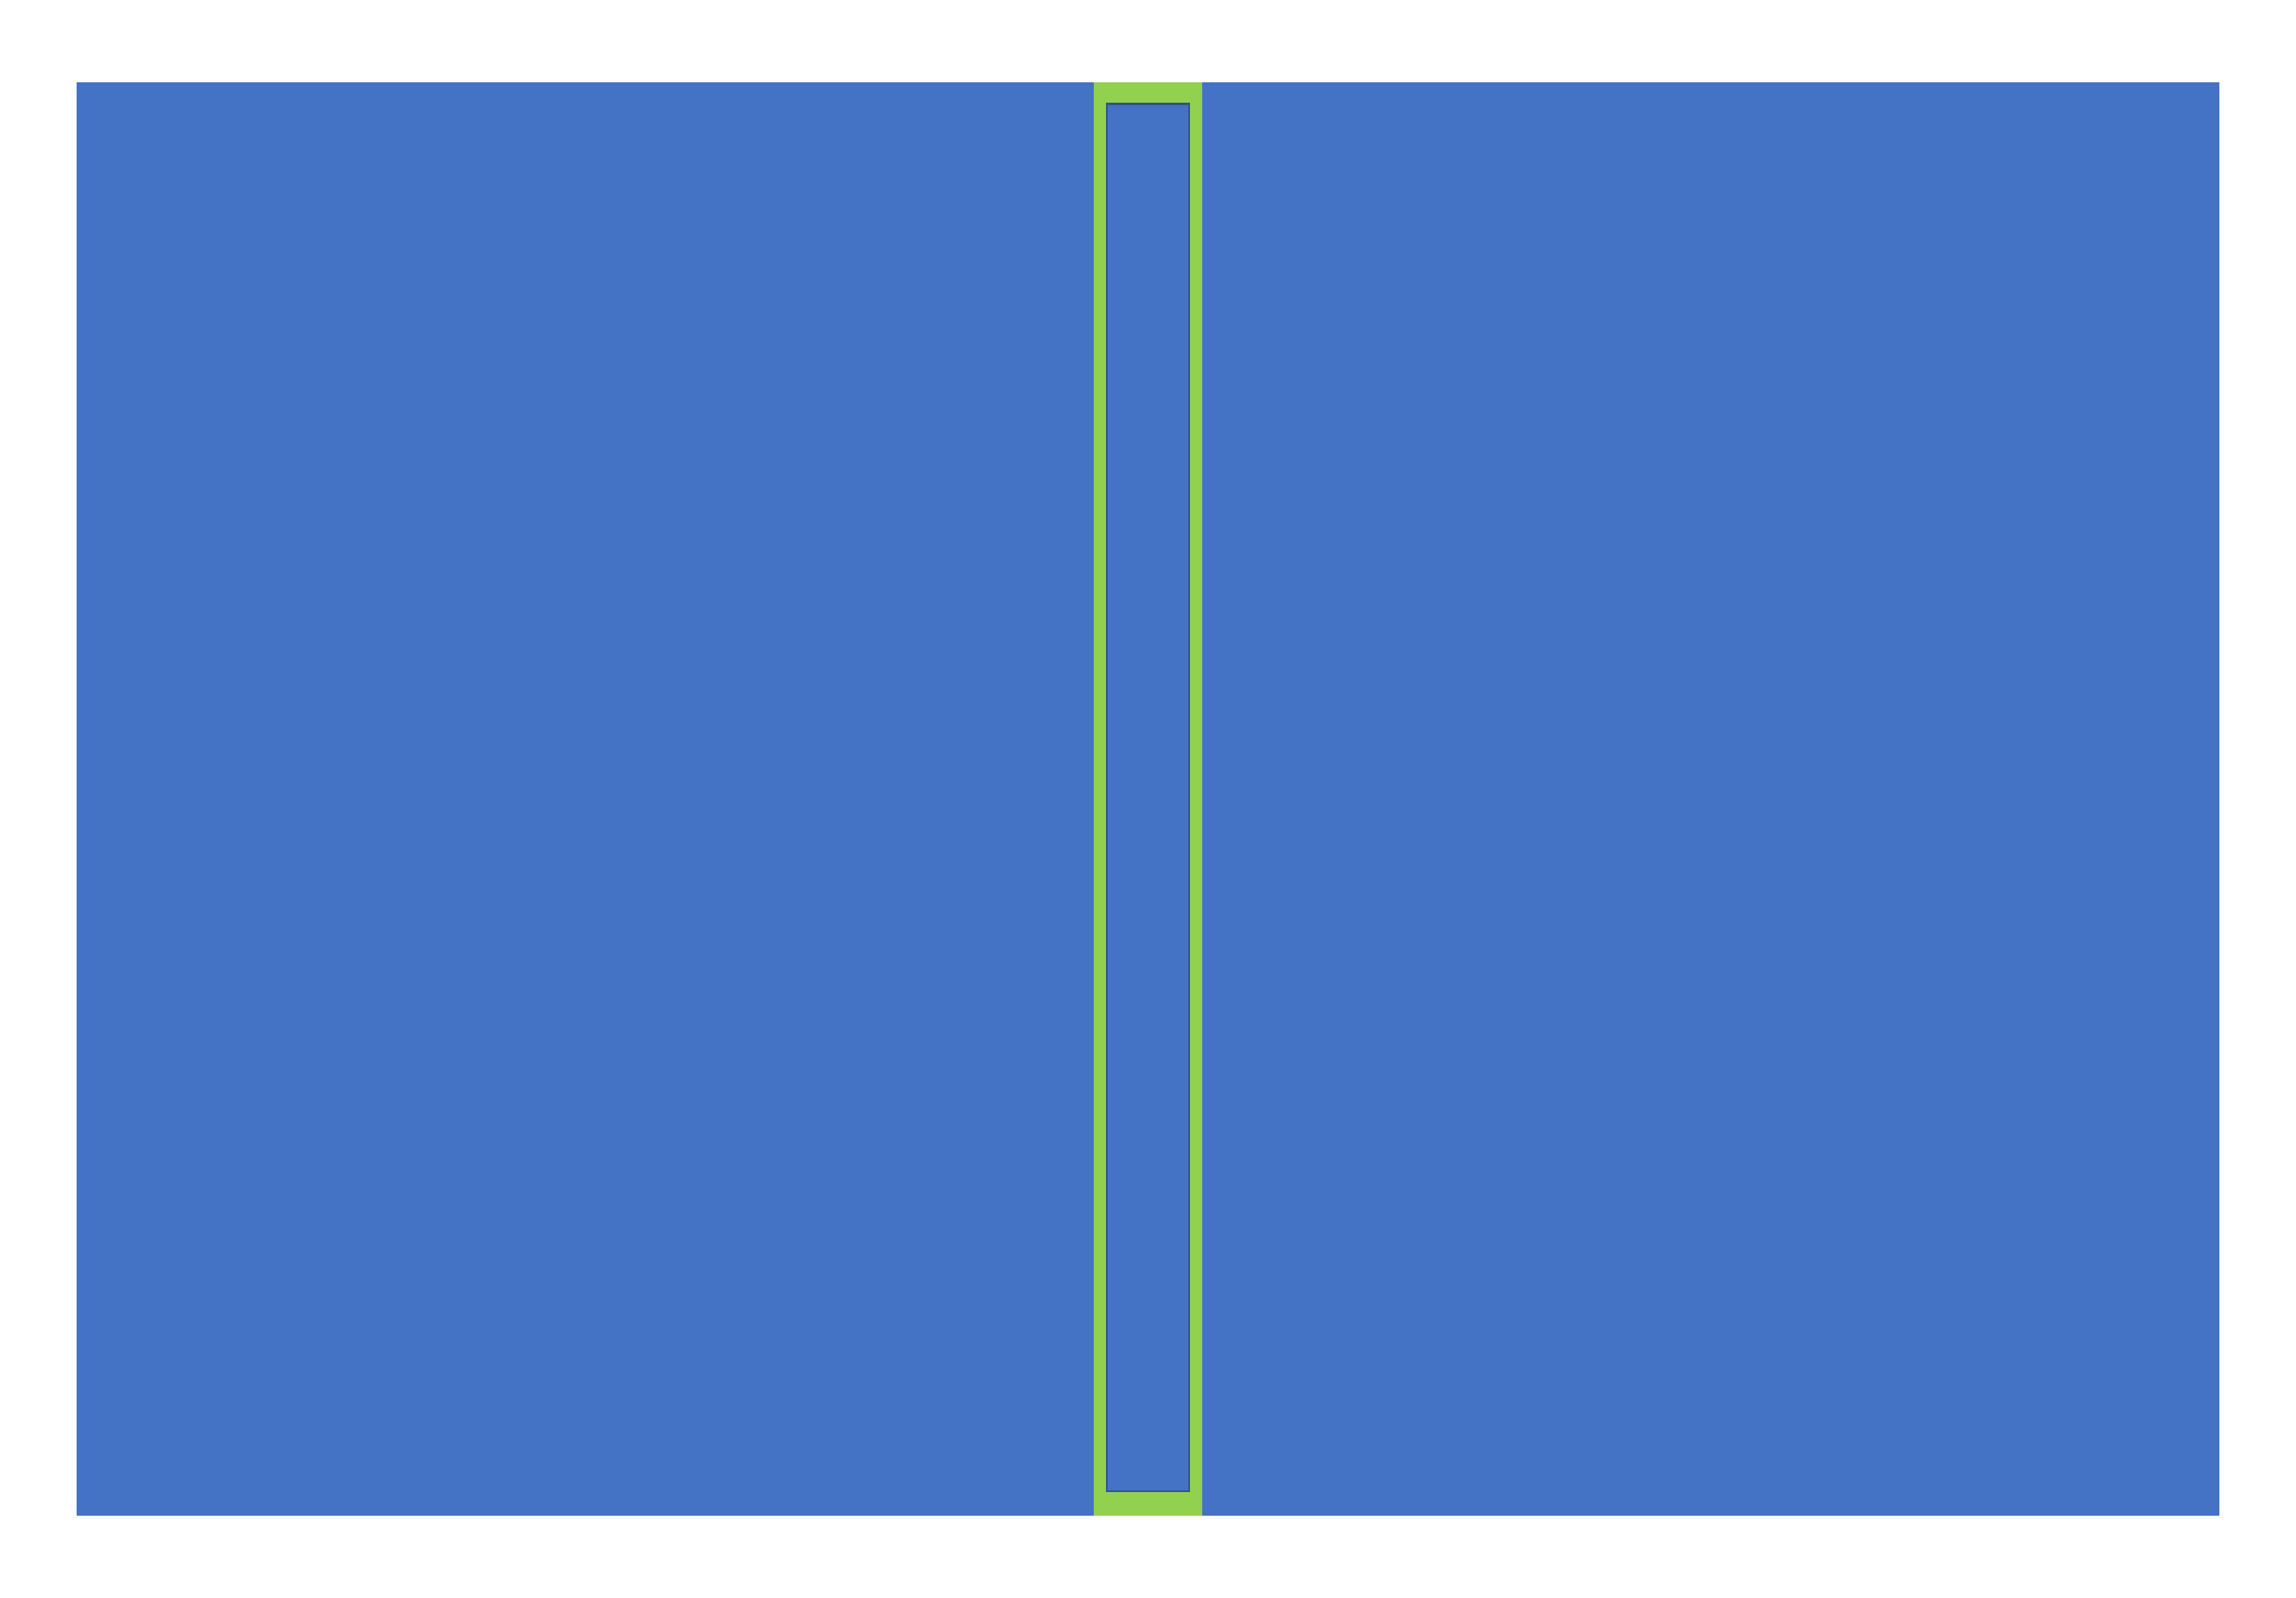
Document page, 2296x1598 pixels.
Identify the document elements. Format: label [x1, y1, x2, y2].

text_box [77, 82, 2219, 1516]
